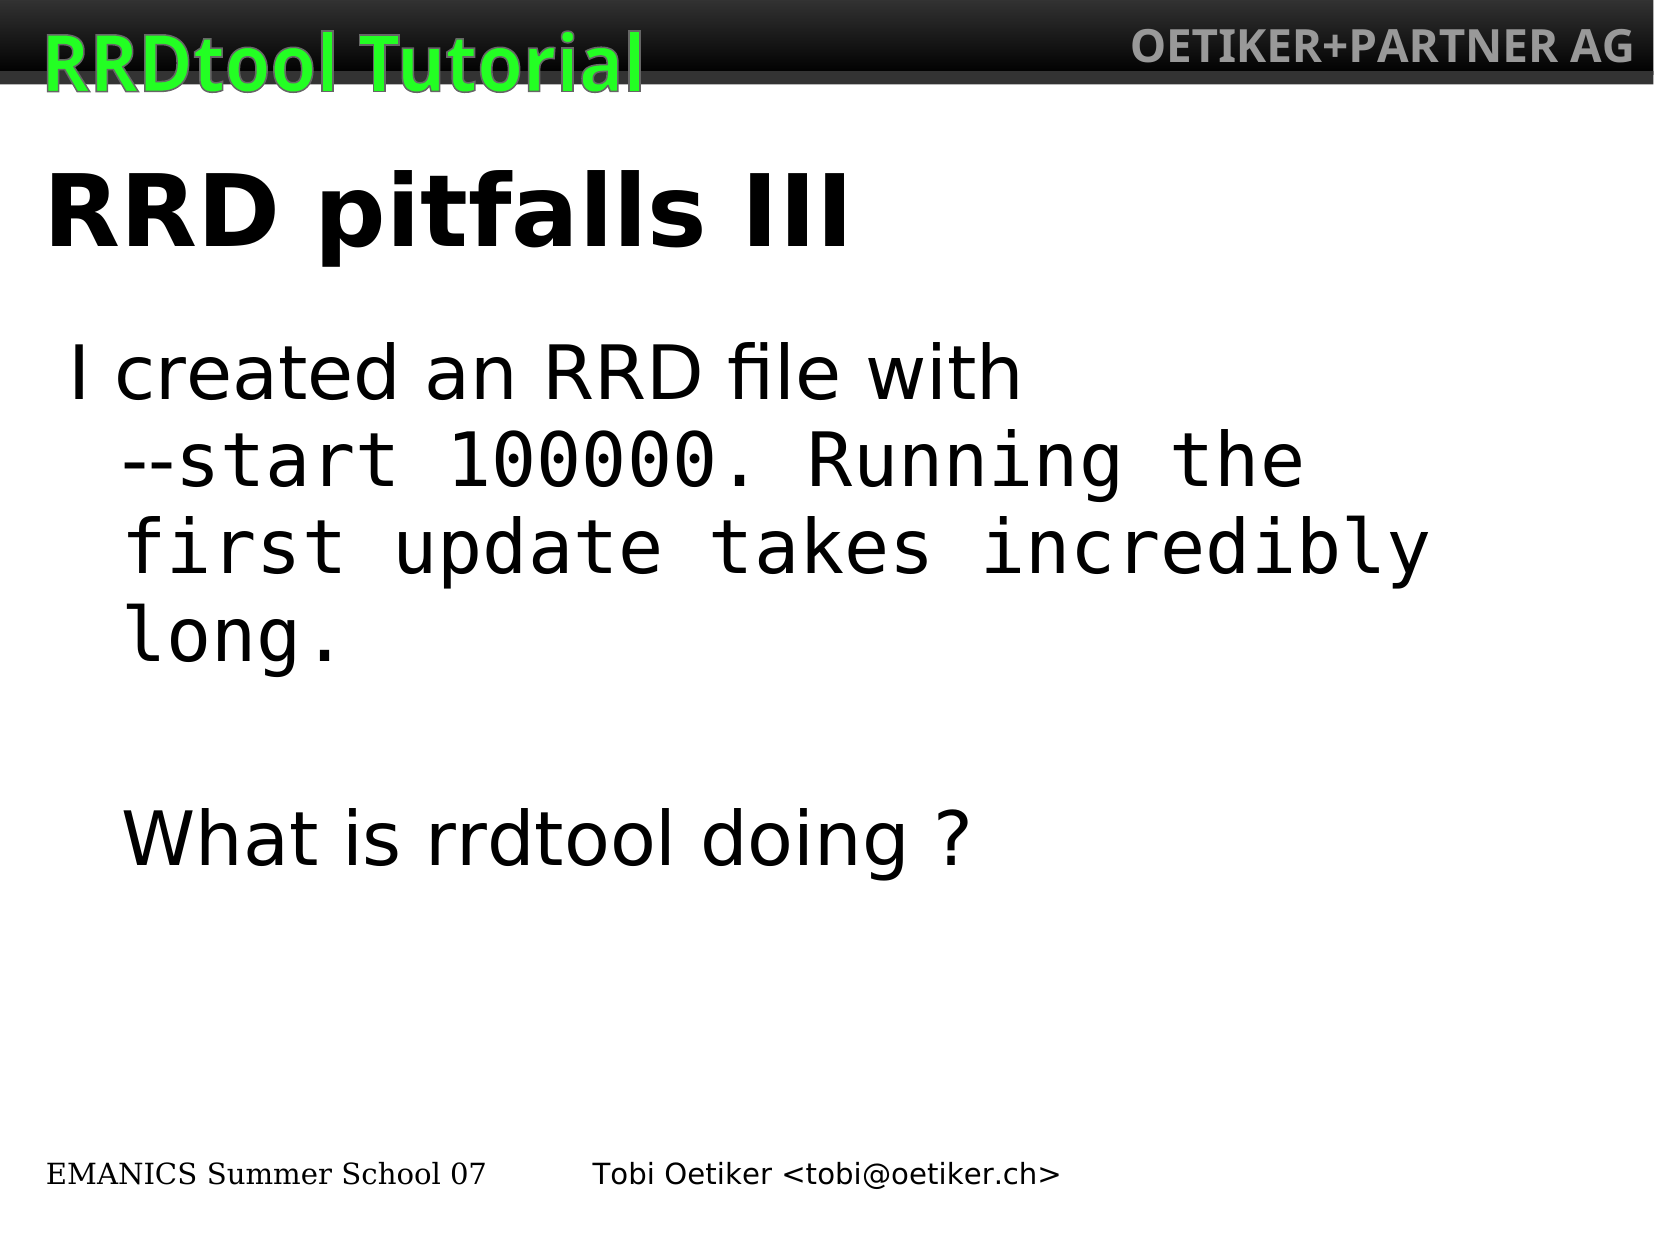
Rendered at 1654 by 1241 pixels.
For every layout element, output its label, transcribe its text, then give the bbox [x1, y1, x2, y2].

list I created an RRD file with --start 100000. Running the first update takes incredibly long. What is rrdtool doing ? [50, 329, 1571, 1099]
title RRD pitfalls III [43, 137, 1582, 287]
